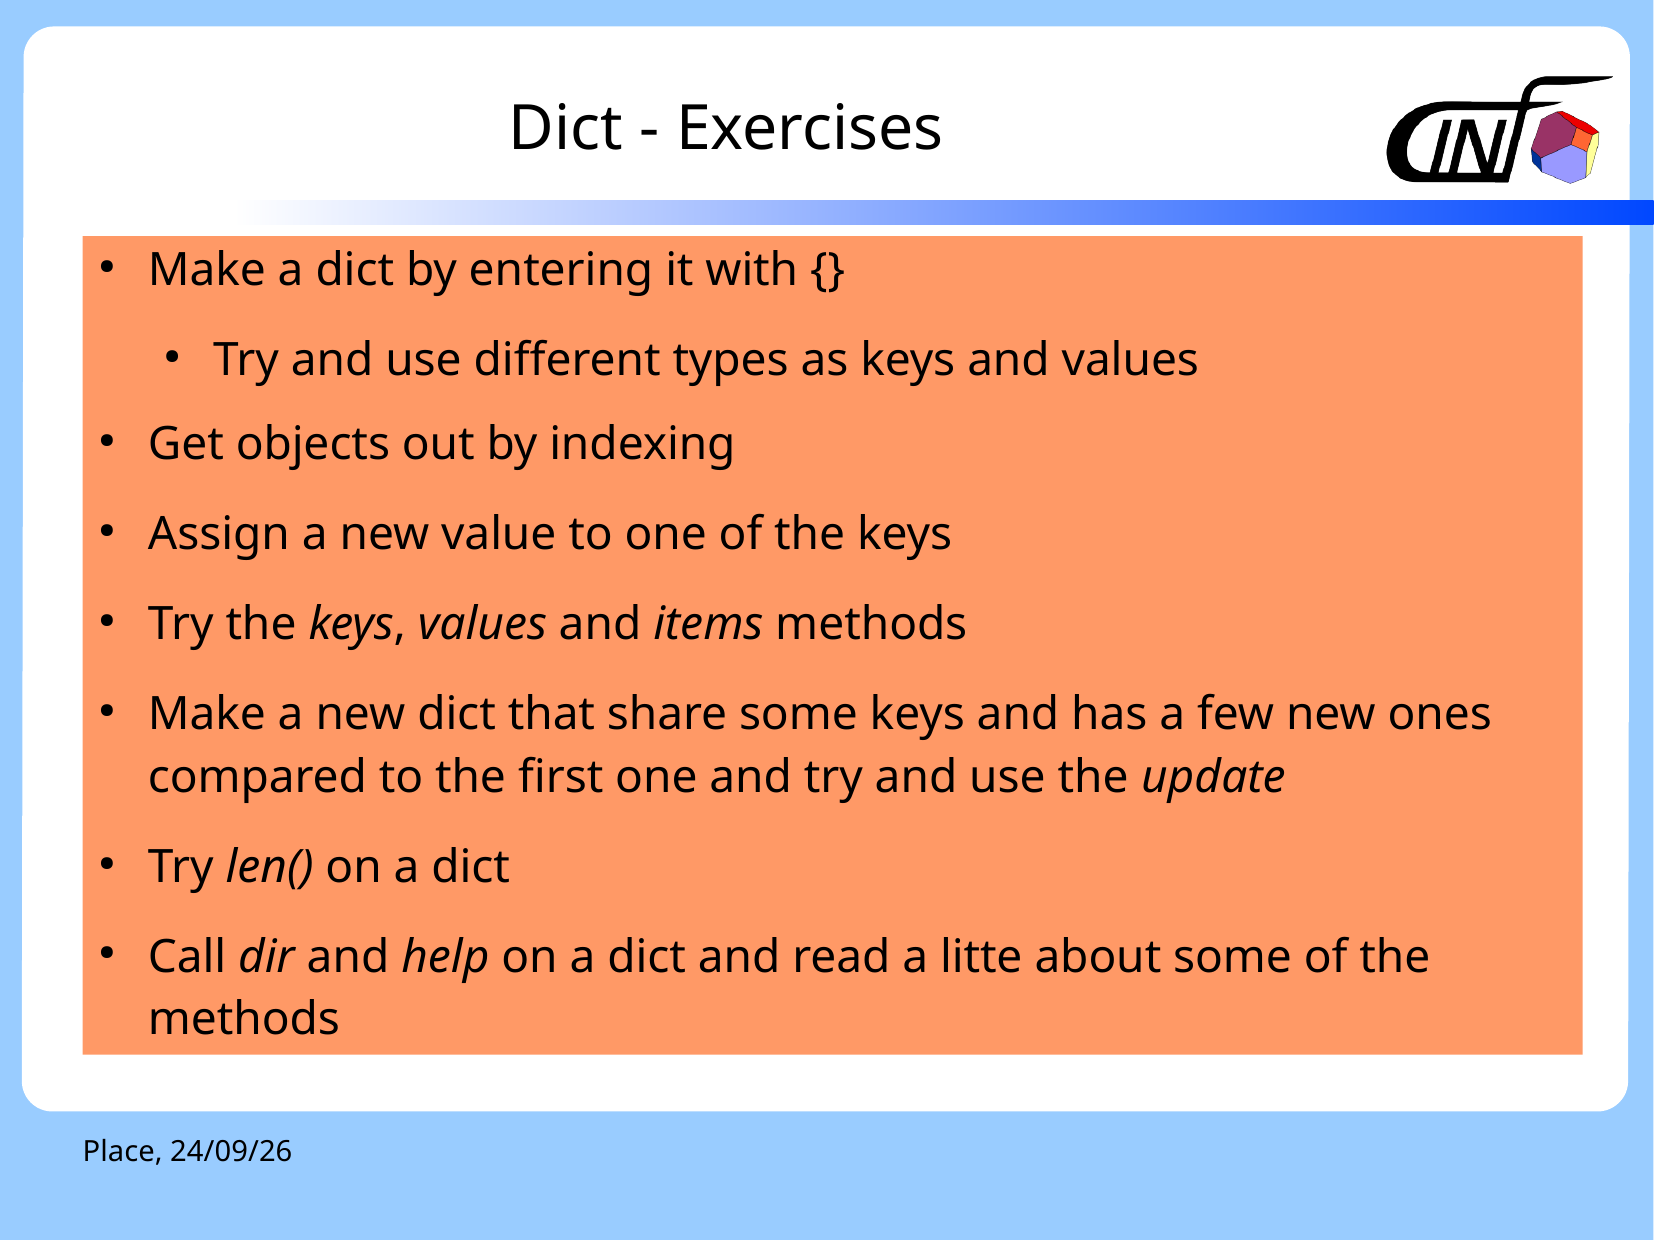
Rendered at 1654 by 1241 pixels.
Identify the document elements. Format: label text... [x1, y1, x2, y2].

picture [1386, 76, 1613, 184]
list Make a dict by entering it with {} Try and use different types as keys and values Get objects out by indexing Assign a new value to one of the keys Try the keys, values and items methods Make a new dict that share some keys and has a few new ones compared to the first one and try and use the update Try len() on a dict Call dir and help on a dict and read a litte about some of the methods [82, 236, 1583, 1055]
title Dict - Exercises [82, 49, 1371, 201]
table_header B [956, 201, 961, 224]
